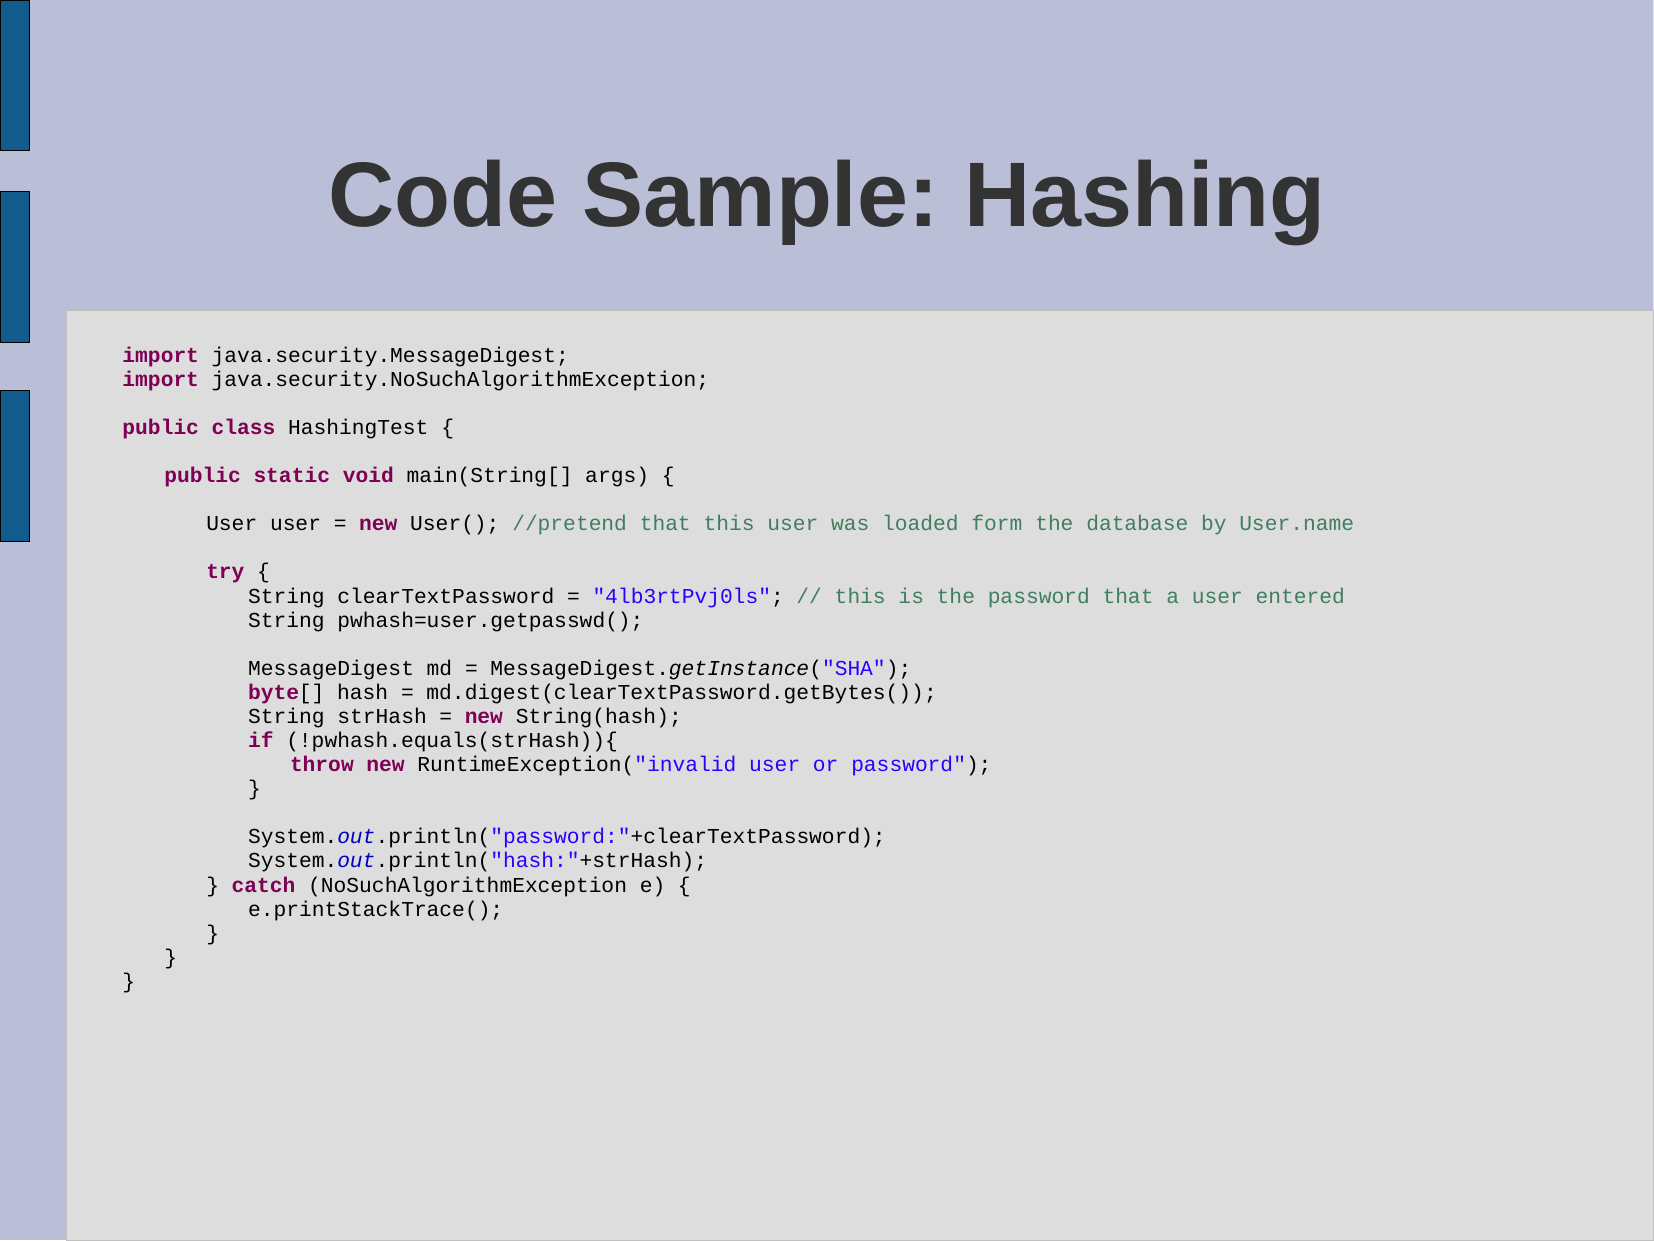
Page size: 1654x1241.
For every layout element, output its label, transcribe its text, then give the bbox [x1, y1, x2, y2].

chart [121, 344, 1431, 1062]
title Code Sample: Hashing [121, 91, 1534, 299]
